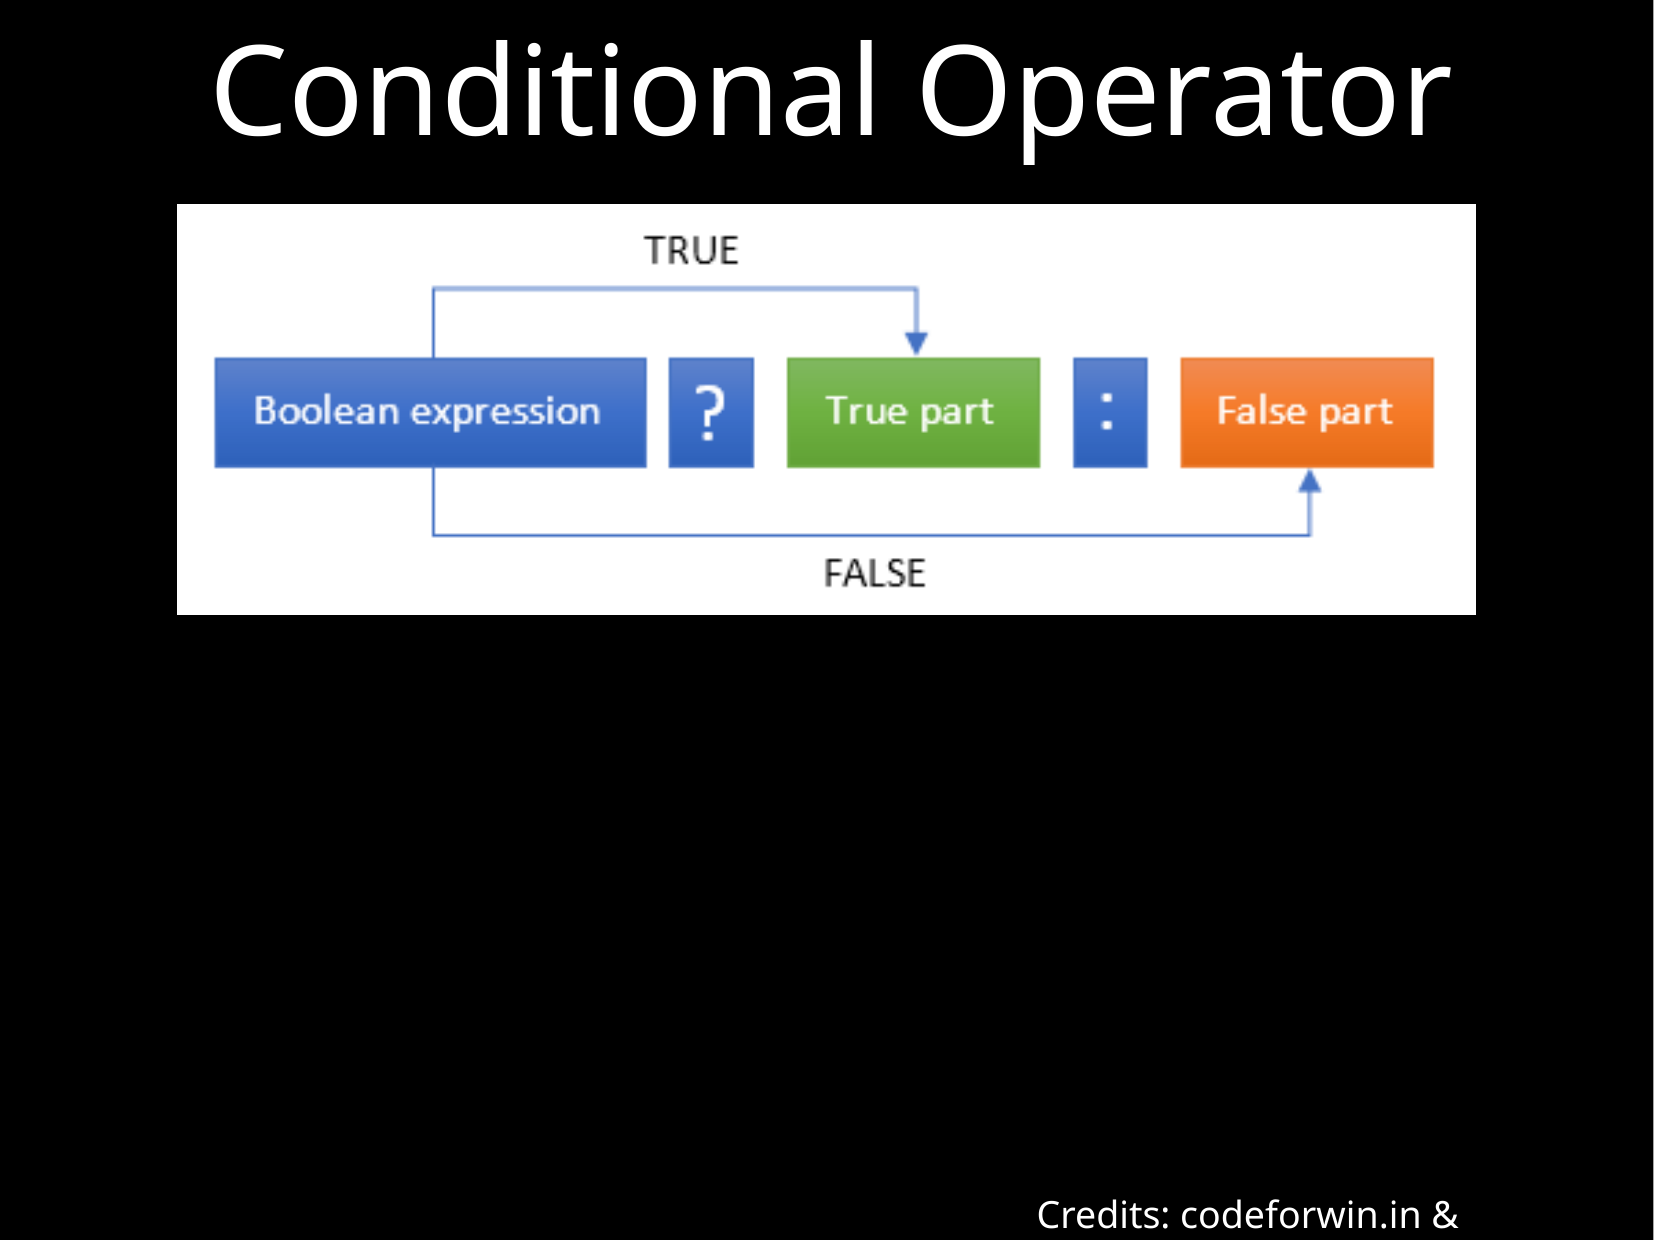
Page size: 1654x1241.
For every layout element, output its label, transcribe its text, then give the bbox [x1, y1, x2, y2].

text_box Conditional Operator [194, 0, 1459, 171]
picture [177, 204, 1476, 615]
text_box Credits: codeforwin.in & [1021, 1181, 1643, 1241]
